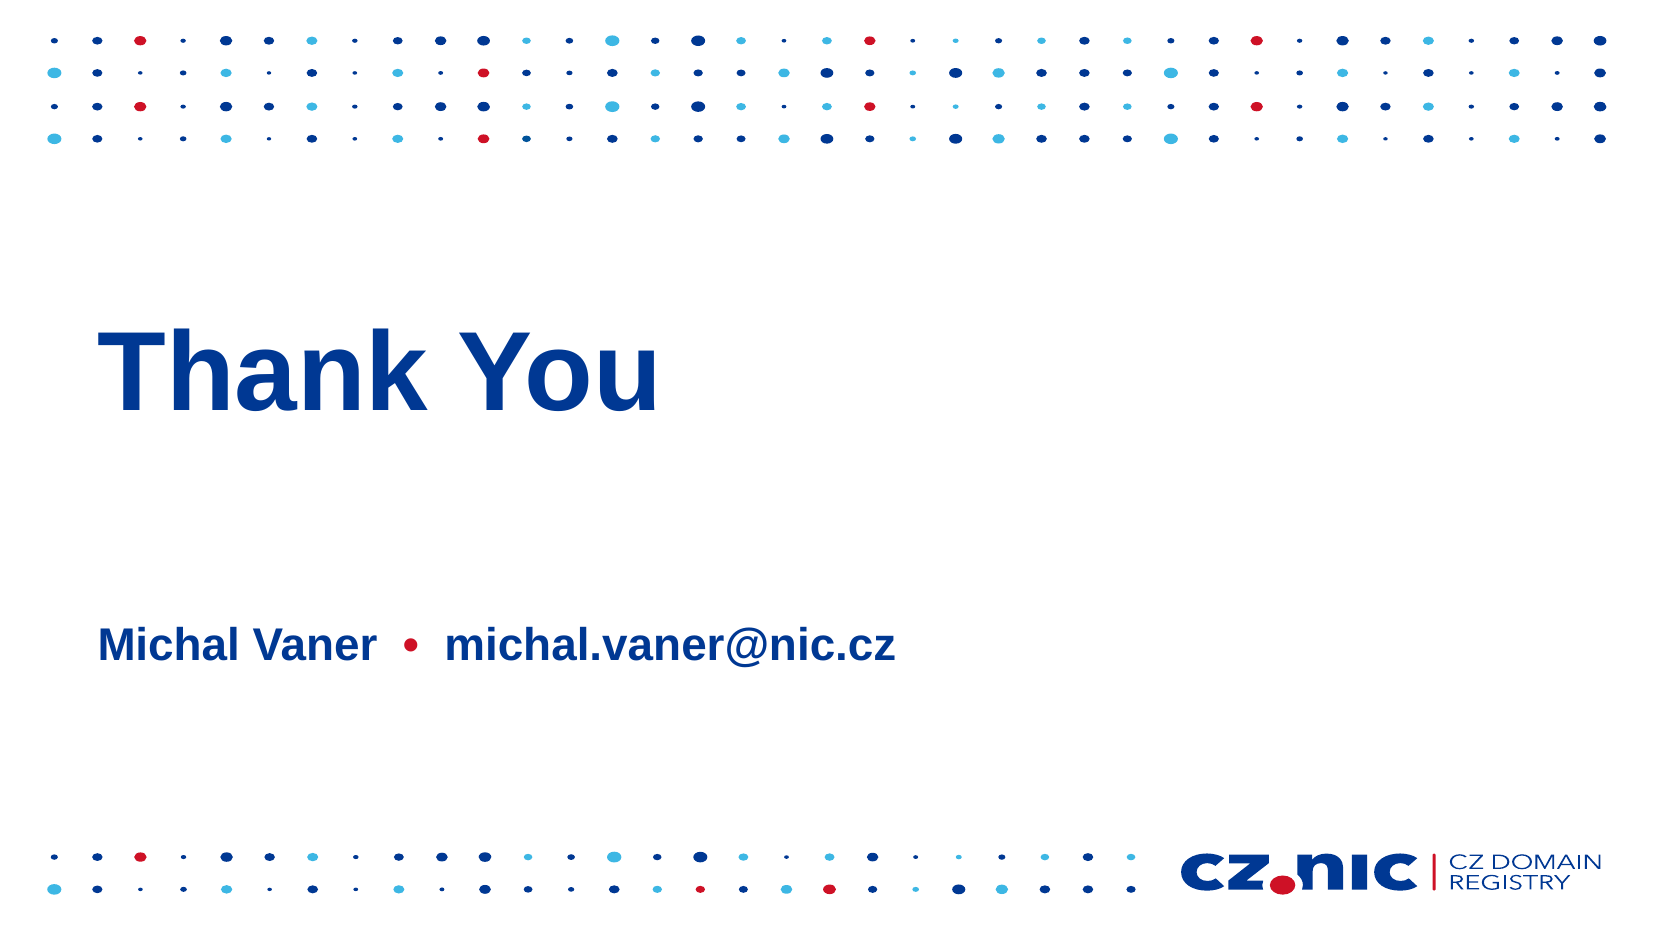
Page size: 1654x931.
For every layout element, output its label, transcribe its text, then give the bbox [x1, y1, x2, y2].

text_box Michal Vaner • michal.vaner@nic.cz [82, 611, 1252, 678]
text_box Thank You [82, 301, 1571, 442]
picture [47, 35, 1607, 145]
